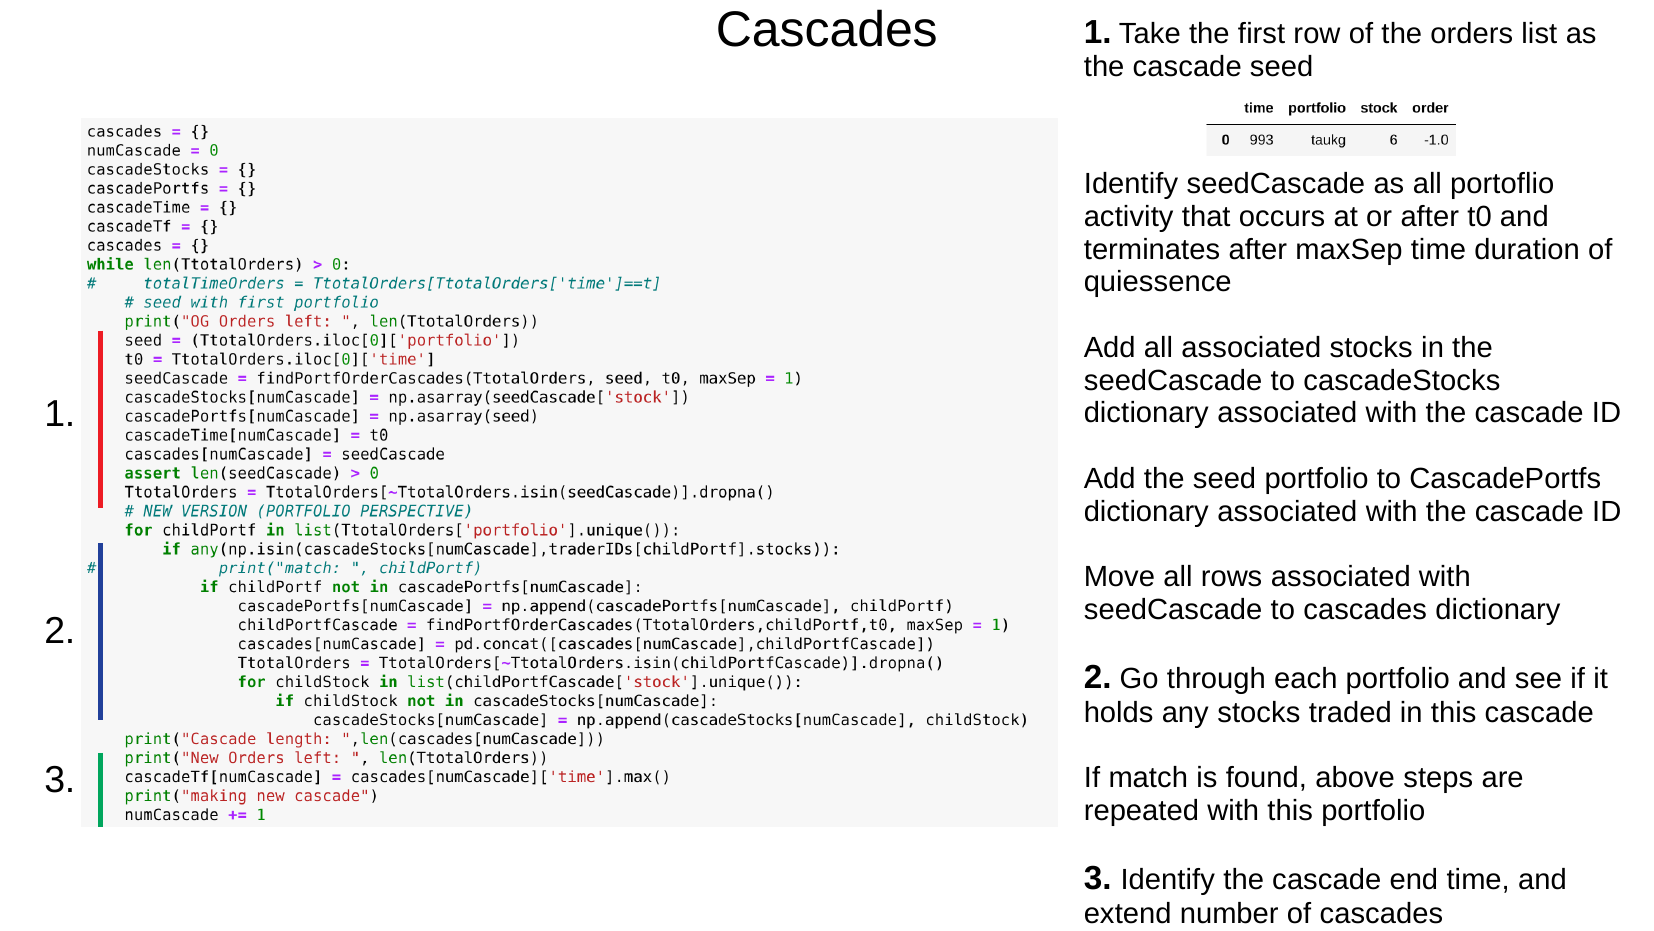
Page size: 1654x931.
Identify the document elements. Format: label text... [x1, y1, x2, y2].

picture [81, 118, 1058, 827]
text_box 2. [29, 602, 101, 702]
picture [1192, 94, 1465, 162]
text_box 3. [29, 751, 101, 851]
text_box 1. Take the first row of the orders list as the cascade seed Identify seedCascade as all portoflio activity that occurs at or after t0 and terminates after maxSep time duration of quiessence Add all associated stocks in the seedCascade to cascadeStocks dictionary associated with the cascade ID Add the seed portfolio to CascadePortfs dictionary associated with the cascade ID Move all rows associated with seedCascade to cascades dictionary 2. Go through each portfolio and see if it holds any stocks traded in this cascade If match is found, above steps are repeated with this portfolio 3. Identify the cascade end time, and extend number of cascades [1068, 5, 1648, 931]
title Cascades [82, 0, 1571, 60]
text_box 1. [29, 385, 101, 485]
